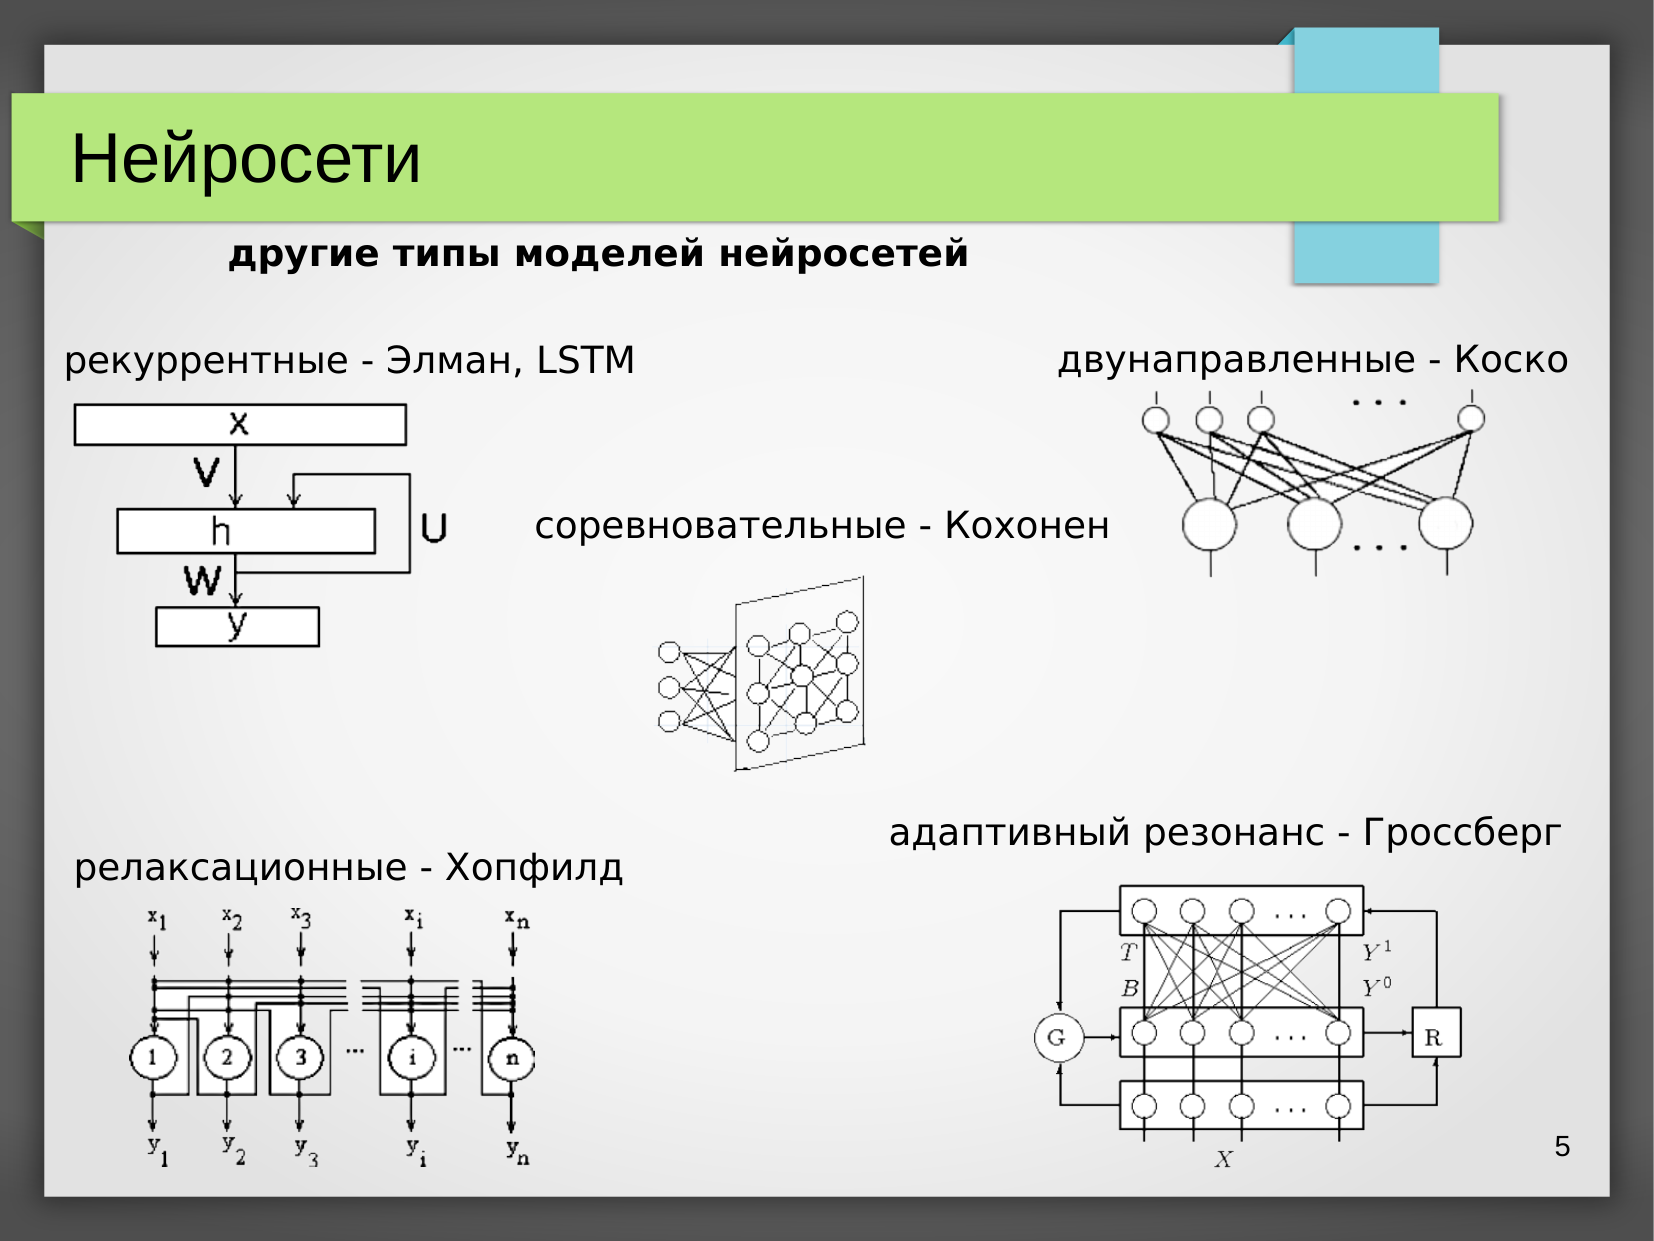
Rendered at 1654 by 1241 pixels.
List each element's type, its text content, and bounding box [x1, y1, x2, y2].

text_box рекуррентные - Элман, LSTM [48, 331, 697, 390]
title Нейросети [70, 118, 1205, 199]
text_box двунаправленные - Коско [1042, 330, 1607, 390]
text_box соревновательные - Кохонен [519, 496, 1146, 556]
text_box релаксационные - Хопфилд [58, 838, 709, 897]
picture [0, 0, 1654, 1241]
text_box другие типы моделей нейросетей [212, 224, 1252, 283]
text_box адаптивный резонанс - Гроссберг [873, 803, 1607, 862]
